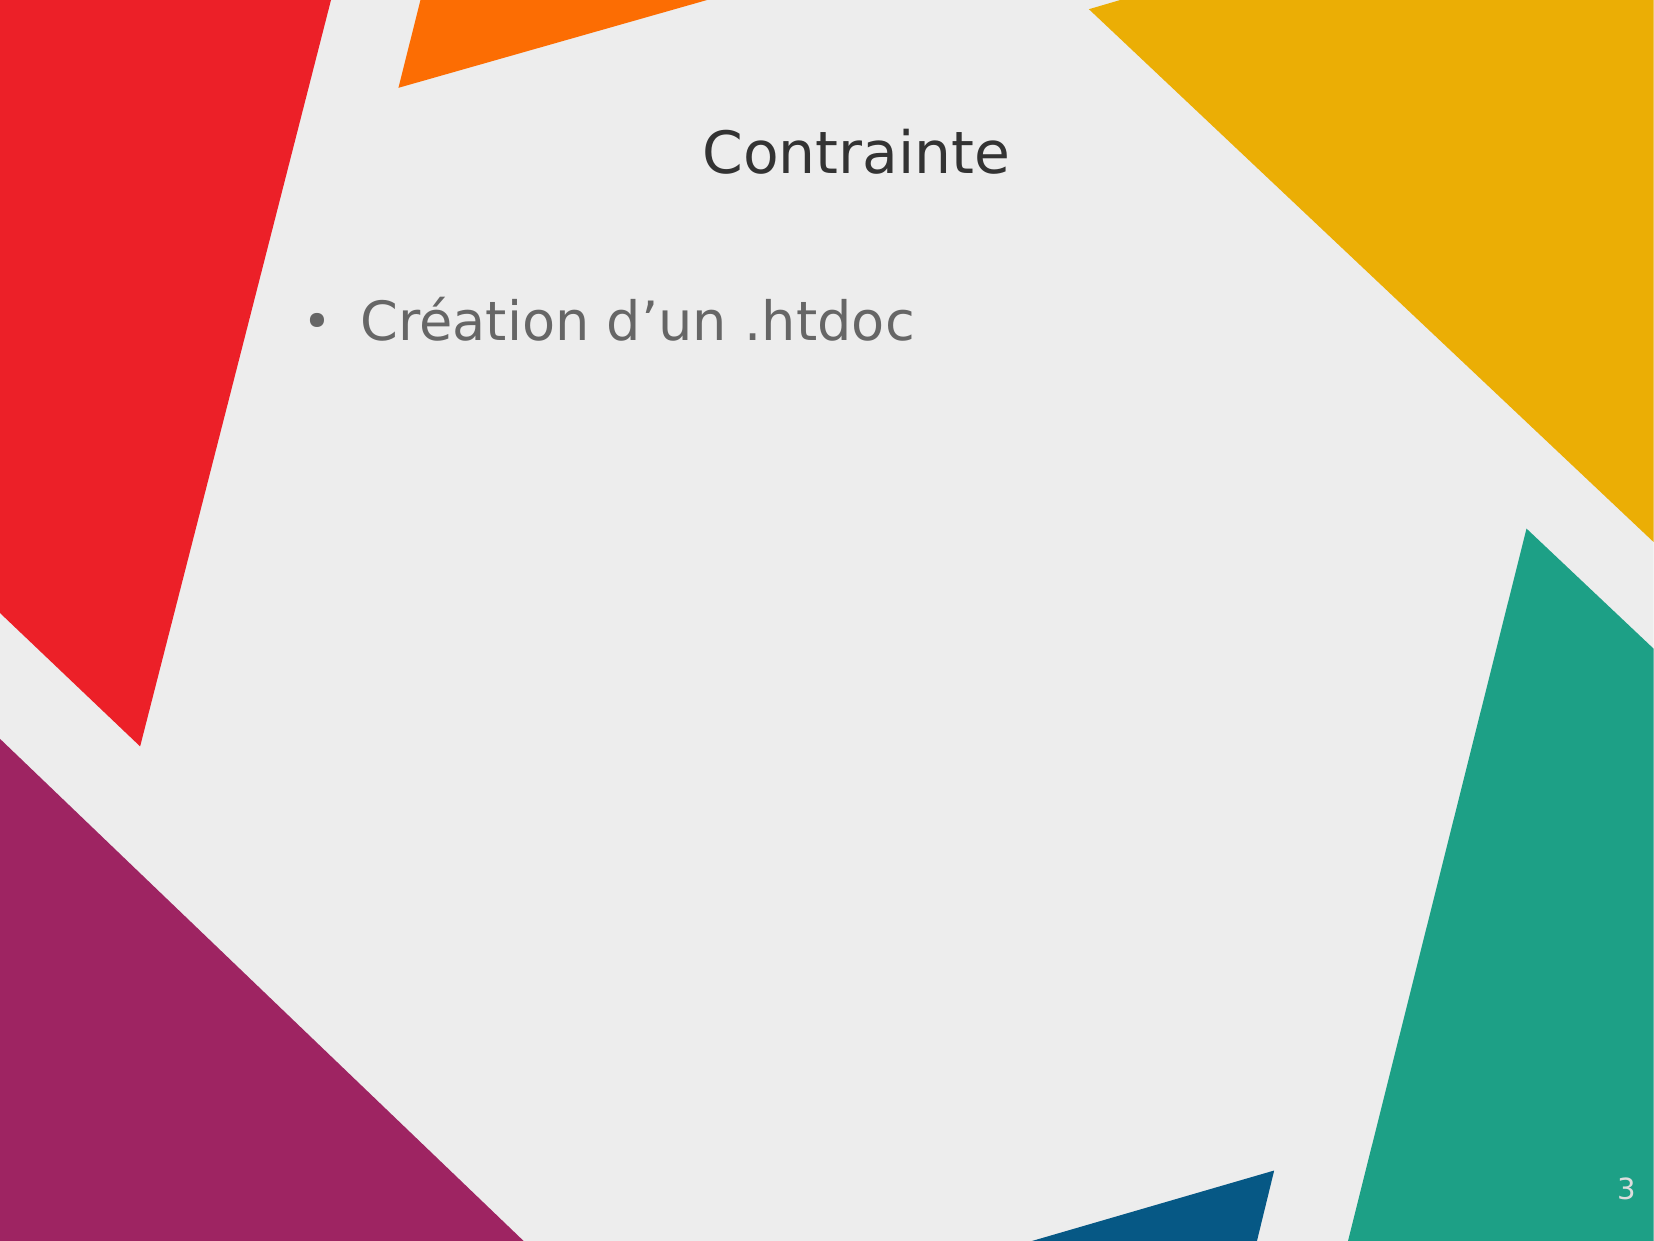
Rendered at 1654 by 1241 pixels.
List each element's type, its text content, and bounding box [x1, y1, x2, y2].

list Création d’un .htdoc [289, 290, 1372, 1090]
title Contrainte [289, 49, 1372, 257]
